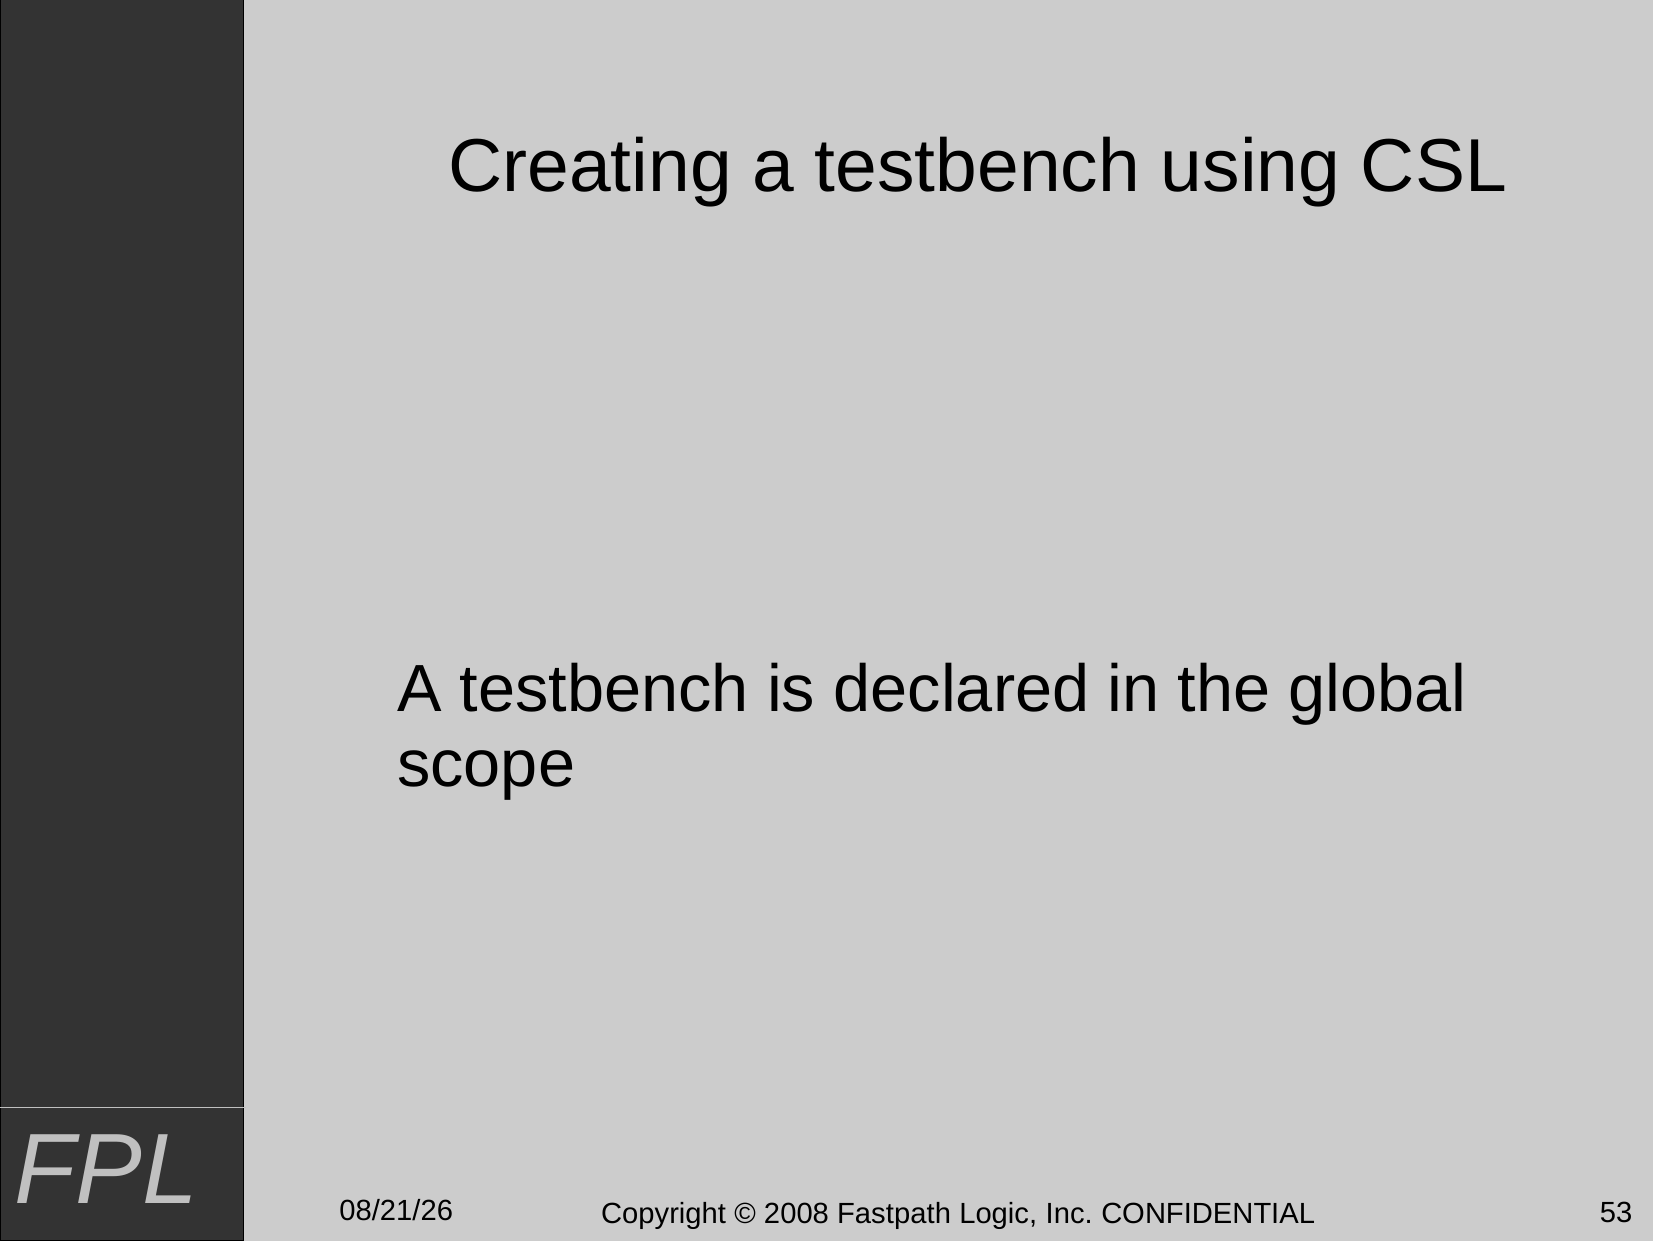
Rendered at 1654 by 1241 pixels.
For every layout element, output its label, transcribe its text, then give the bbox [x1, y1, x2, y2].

title Creating a testbench using CSL [426, 57, 1529, 272]
subtitle A testbench is declared in the global scope [322, 272, 1634, 1179]
